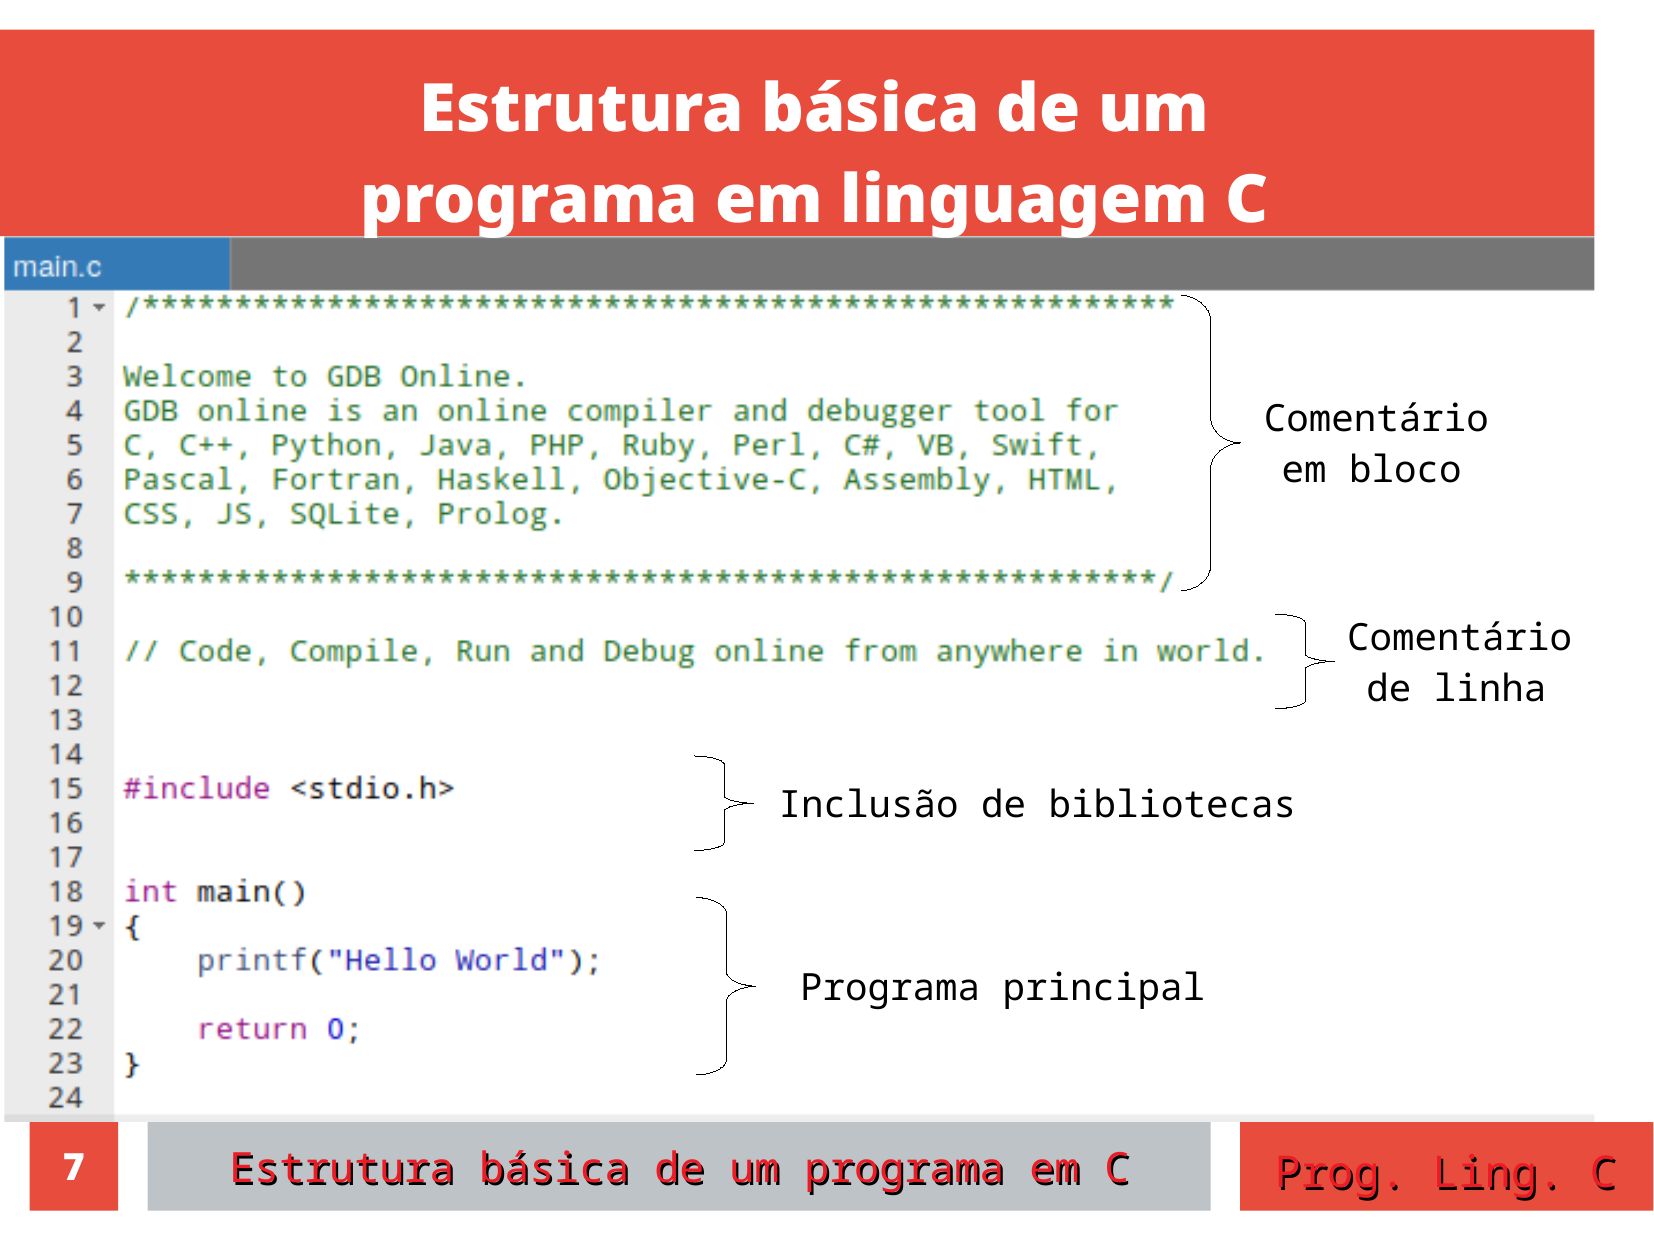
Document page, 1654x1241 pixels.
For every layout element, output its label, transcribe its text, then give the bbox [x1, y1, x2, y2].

text_box Inclusão de bibliotecas [694, 755, 754, 851]
text_box Comentário de linha [1275, 614, 1335, 709]
picture [4, 236, 1595, 1123]
title Estrutura básica de um programa em linguagem C [283, 60, 1347, 243]
text_box Prog. Ling. C [1233, 1133, 1654, 1202]
text_box Estrutura básica de um programa em C [197, 1133, 1162, 1199]
text_box Programa principal [696, 897, 756, 1075]
text_box Comentário em bloco [1181, 295, 1241, 591]
